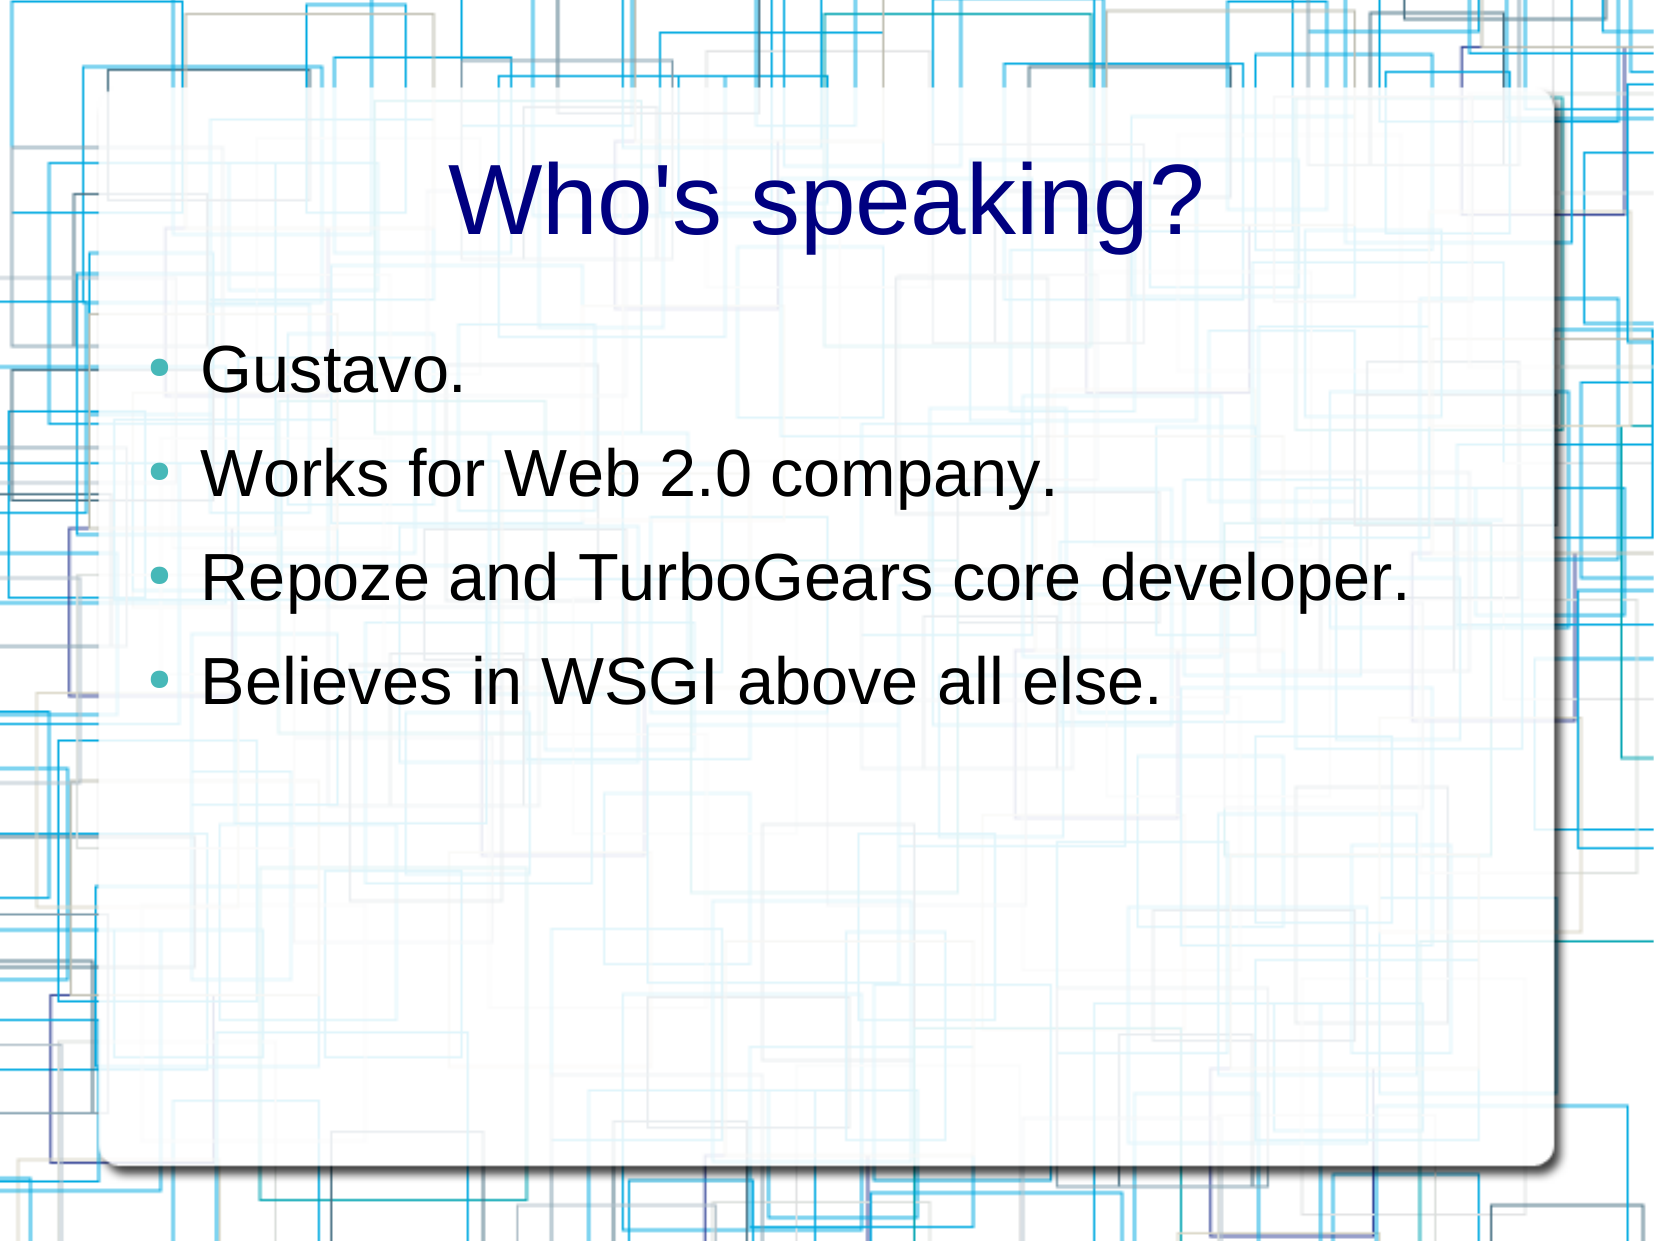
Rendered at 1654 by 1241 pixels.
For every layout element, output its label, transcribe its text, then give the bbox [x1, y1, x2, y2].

title Who's speaking? [118, 104, 1536, 297]
picture [0, 0, 1654, 1241]
list Gustavo. Works for Web 2.0 company. Repoze and TurboGears core developer. Believes in WSGI above all else. [129, 331, 1524, 1136]
